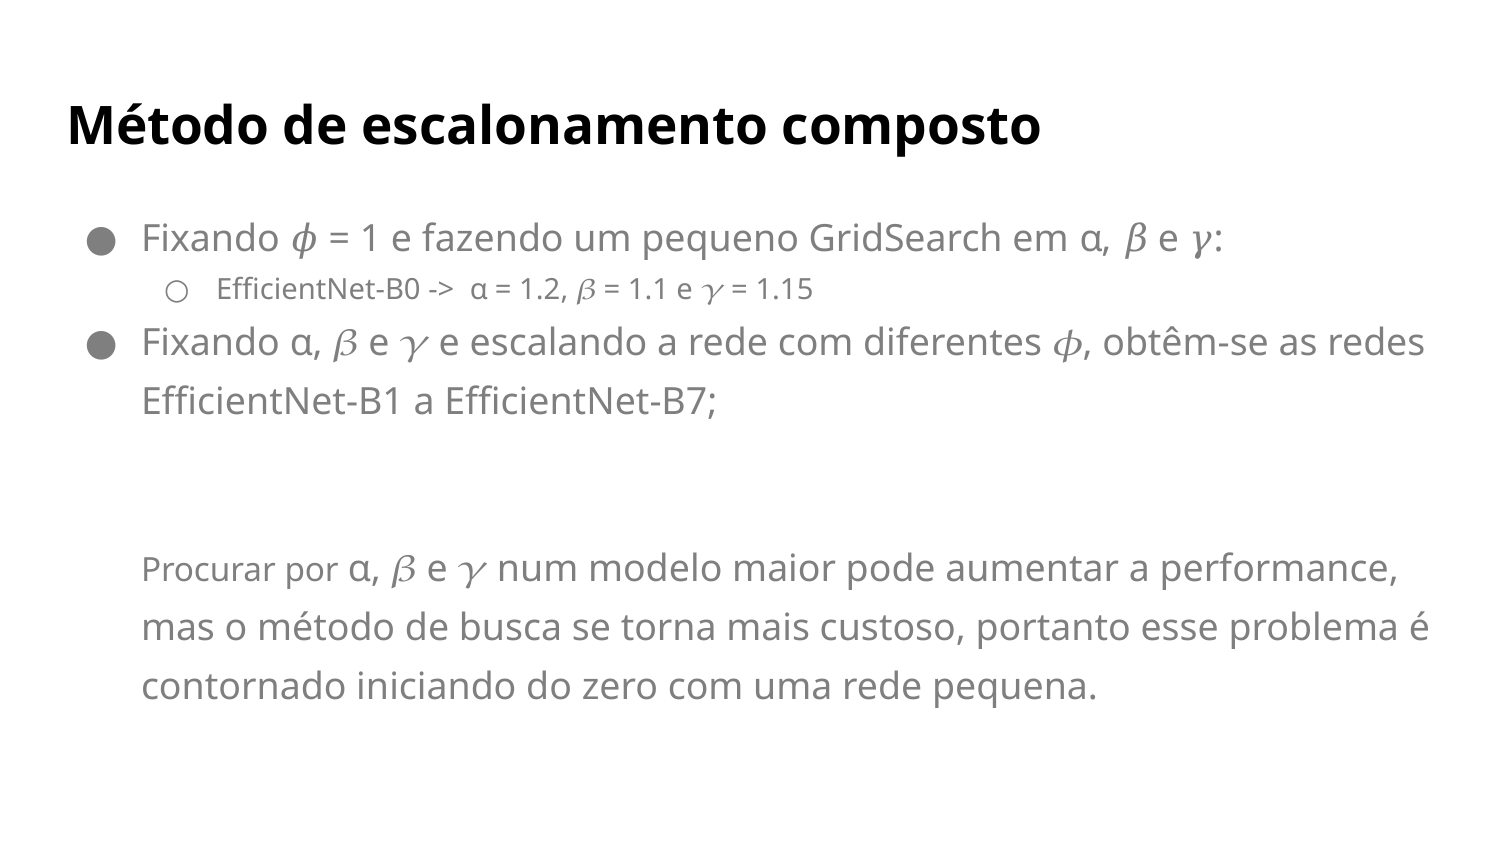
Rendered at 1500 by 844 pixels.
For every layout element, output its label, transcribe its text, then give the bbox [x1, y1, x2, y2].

title Método de escalonamento composto [51, 72, 1449, 176]
list Fixando 𝜙 = 1 e fazendo um pequeno GridSearch em ⍺, 𝛽 e 𝛾: EfficientNet-B0 -> ⍺ = 1.2, 𝛽 = 1.1 e 𝛾 = 1.15 Fixando ⍺, 𝛽 e 𝛾 e escalando a rede com diferentes 𝜙, obtêm-se as redes EfficientNet-B1 a EfficientNet-B7; Procurar por ⍺, 𝛽 e 𝛾 num modelo maior pode aumentar a performance, mas o método de busca se torna mais custoso, portanto esse problema é contornado iniciando do zero com uma rede pequena. [51, 189, 1449, 750]
